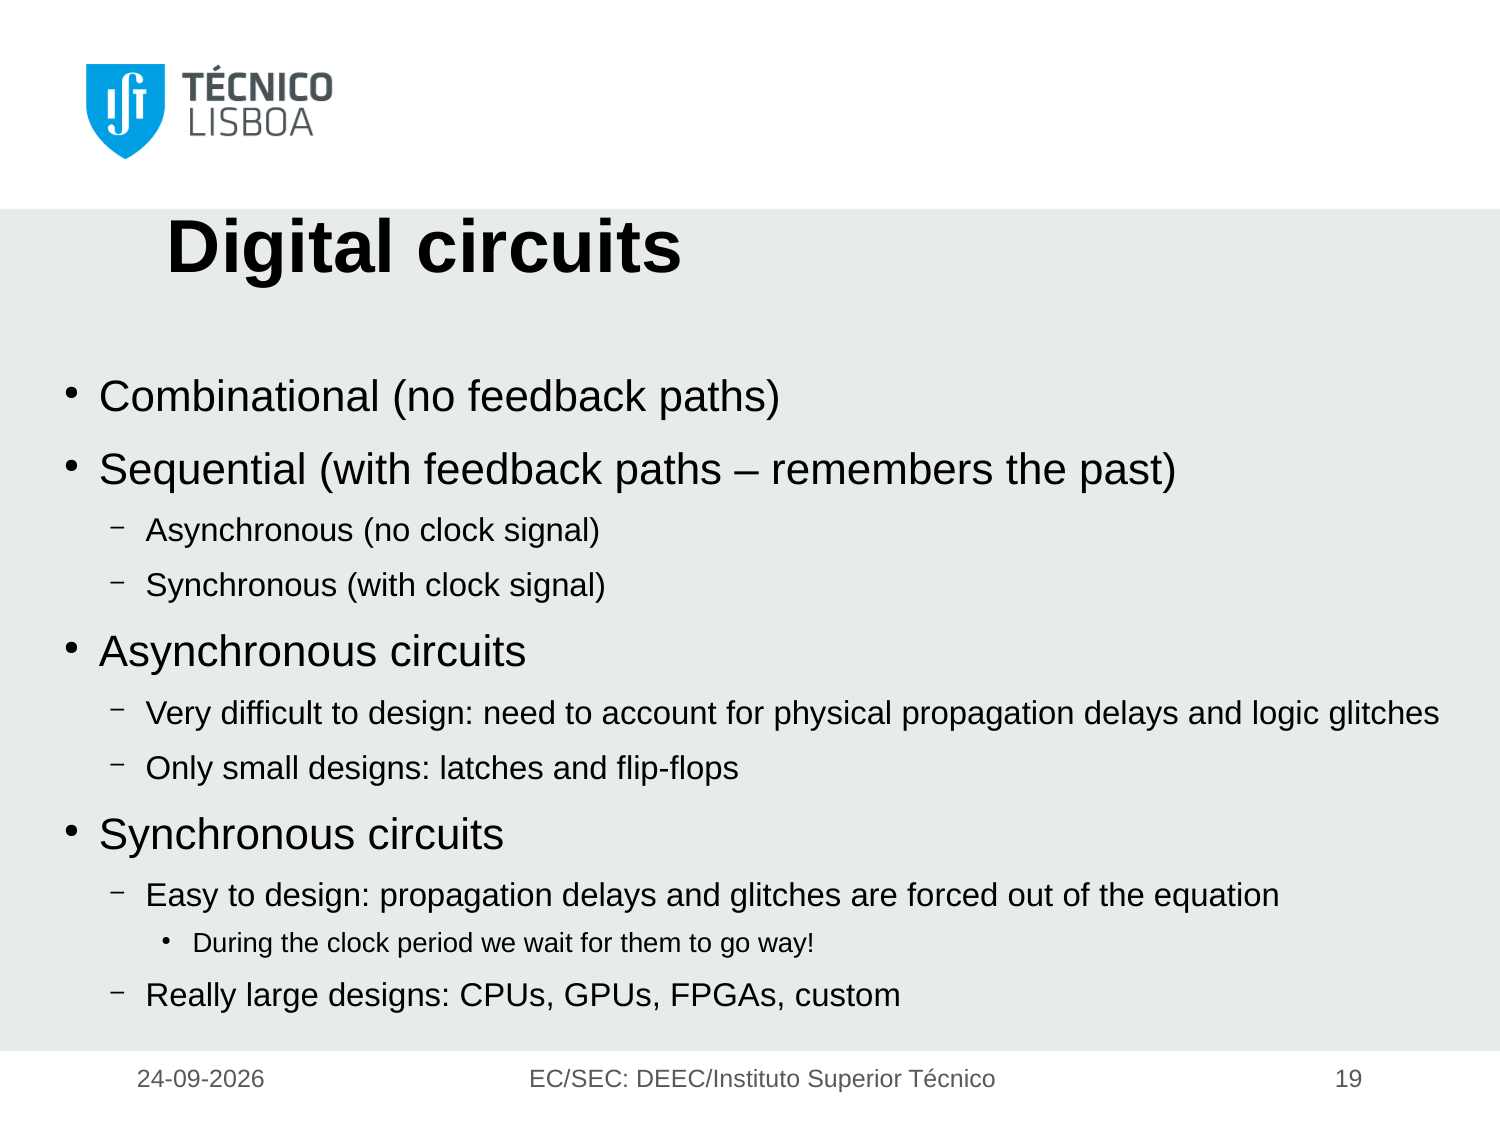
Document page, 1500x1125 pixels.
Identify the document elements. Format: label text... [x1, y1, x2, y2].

slide_number 09-10-2020 [121, 1052, 425, 1103]
title Digital circuits [151, 171, 1408, 314]
picture [0, 0, 1500, 1125]
footer EC/SEC: DEEC/Instituto Superior Técnico [512, 1052, 1021, 1103]
list Combinational (no feedback paths) Sequential (with feedback paths – remembers the past) Asynchronous (no clock signal) Synchronous (with clock signal) Asynchronous circuits Very difficult to design: need to account for physical propagation delays and logic glitches Only small designs: latches and flip-flops Synchronous circuits Easy to design: propagation delays and glitches are forced out of the equation During the clock period we wait for them to go way! Really large designs: CPUs, GPUs, FPGAs, custom [52, 367, 1465, 1030]
slide_number <number> [1077, 1052, 1378, 1103]
